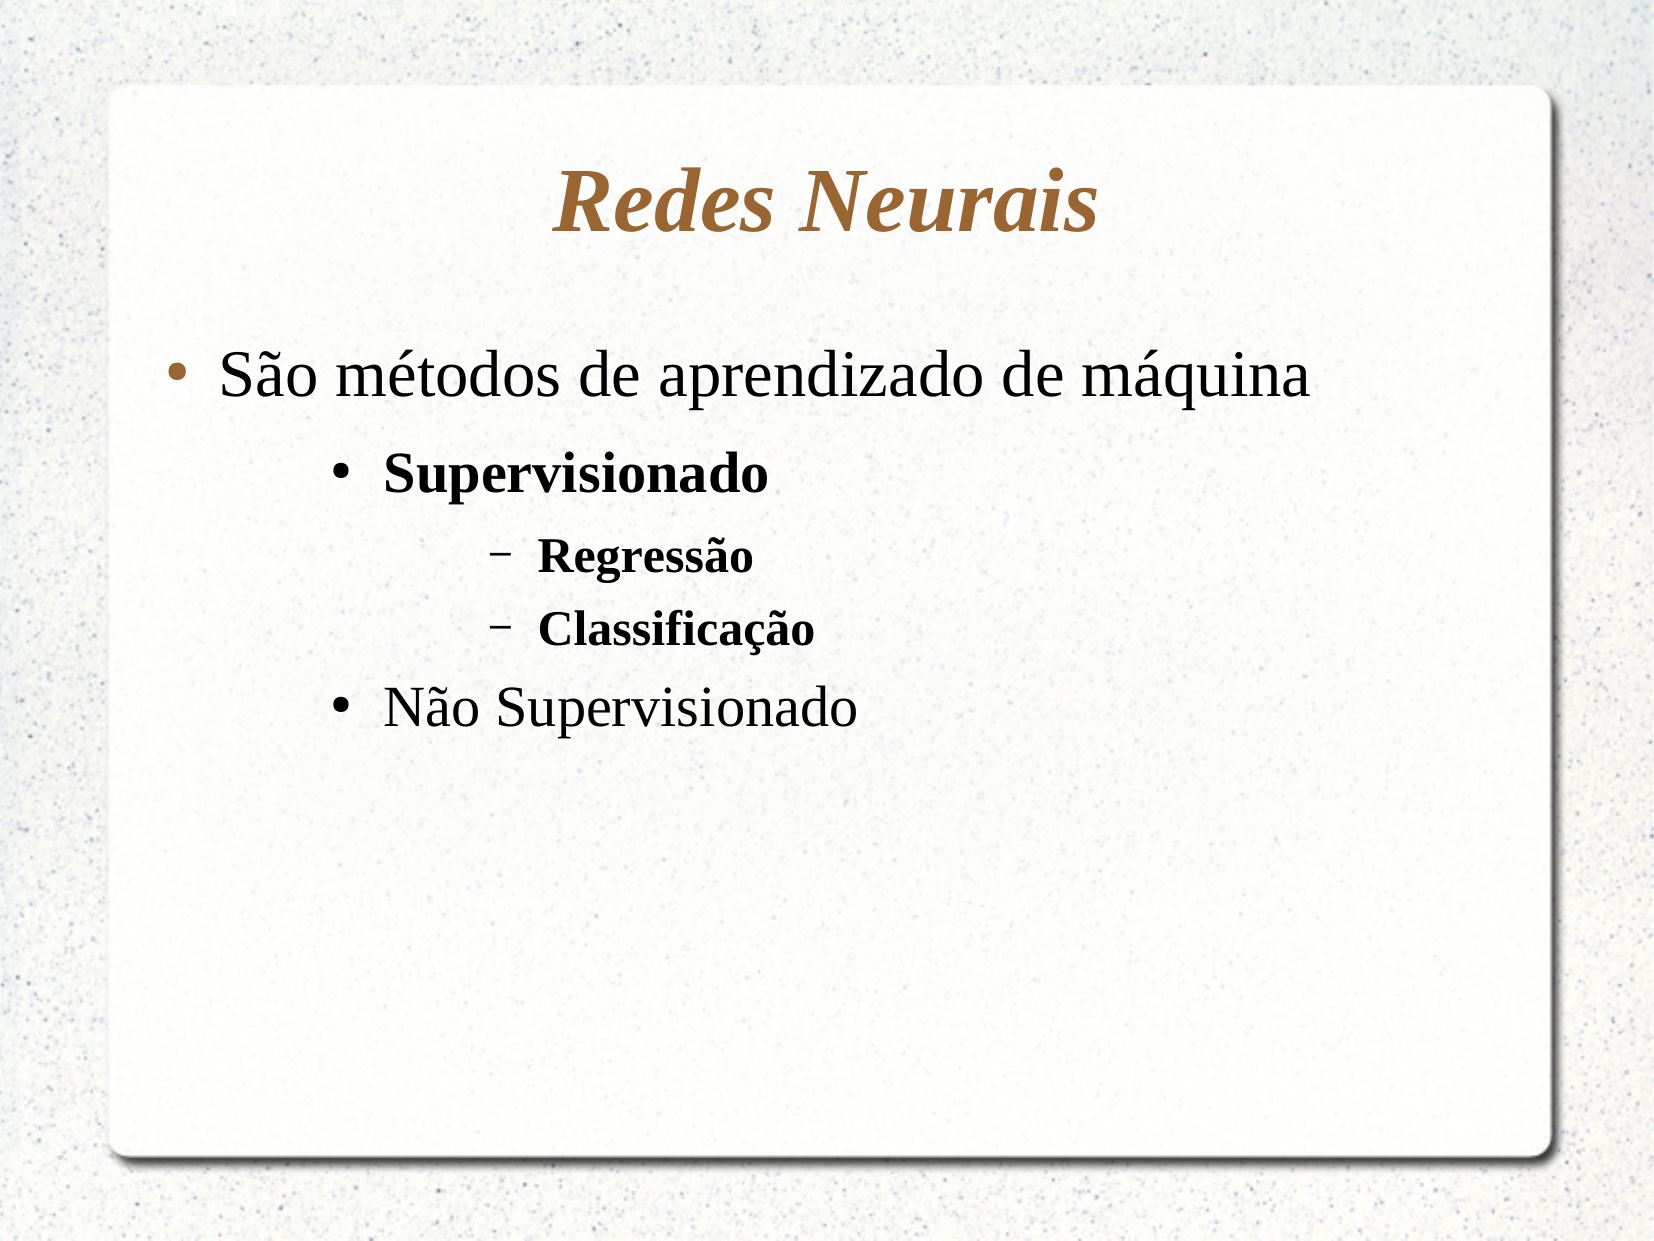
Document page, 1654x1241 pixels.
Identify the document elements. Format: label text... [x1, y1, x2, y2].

picture [0, 0, 1654, 1241]
list São métodos de aprendizado de máquina Supervisionado Regressão Classificação Não Supervisionado [147, 336, 1506, 1241]
title Redes Neurais [118, 96, 1536, 304]
